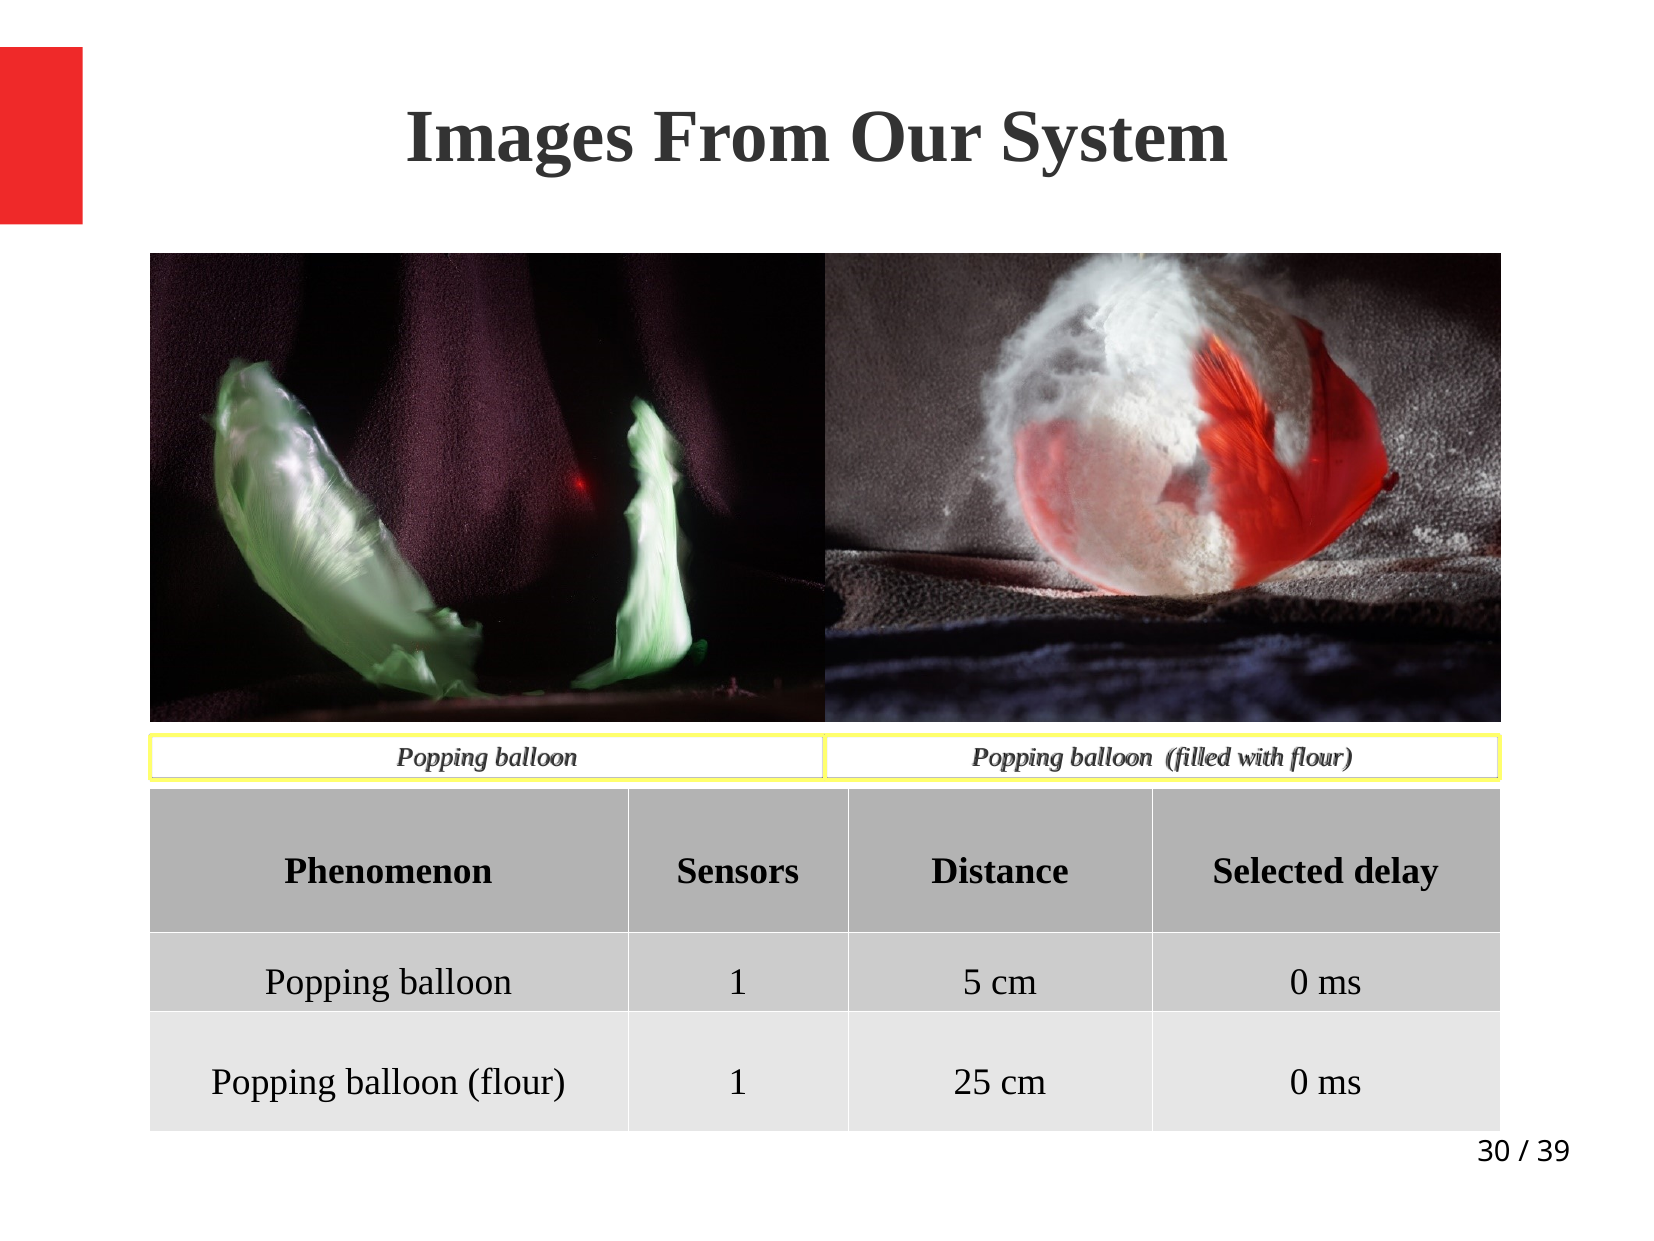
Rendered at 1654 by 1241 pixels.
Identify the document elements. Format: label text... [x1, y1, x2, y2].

table_header Sensors [629, 789, 848, 932]
table_cell 0 ms [1153, 1012, 1500, 1131]
table_cell 0 ms [1153, 933, 1500, 1011]
table_header Phenomenon [150, 789, 628, 932]
list Popping balloon (filled with flour) [825, 735, 1501, 781]
table_cell Popping balloon (flour) [150, 1012, 628, 1131]
picture [150, 253, 1501, 722]
table_cell 1 [629, 1012, 848, 1131]
title Images From Our System [135, 46, 1501, 226]
table_cell 5 cm [849, 933, 1152, 1011]
table_header Distance [849, 789, 1152, 932]
list Popping balloon [150, 735, 823, 781]
table_cell 25 cm [849, 1012, 1152, 1131]
table_cell 1 [629, 933, 848, 1011]
table_cell Popping balloon [150, 933, 628, 1011]
table_header Selected delay [1153, 789, 1500, 932]
